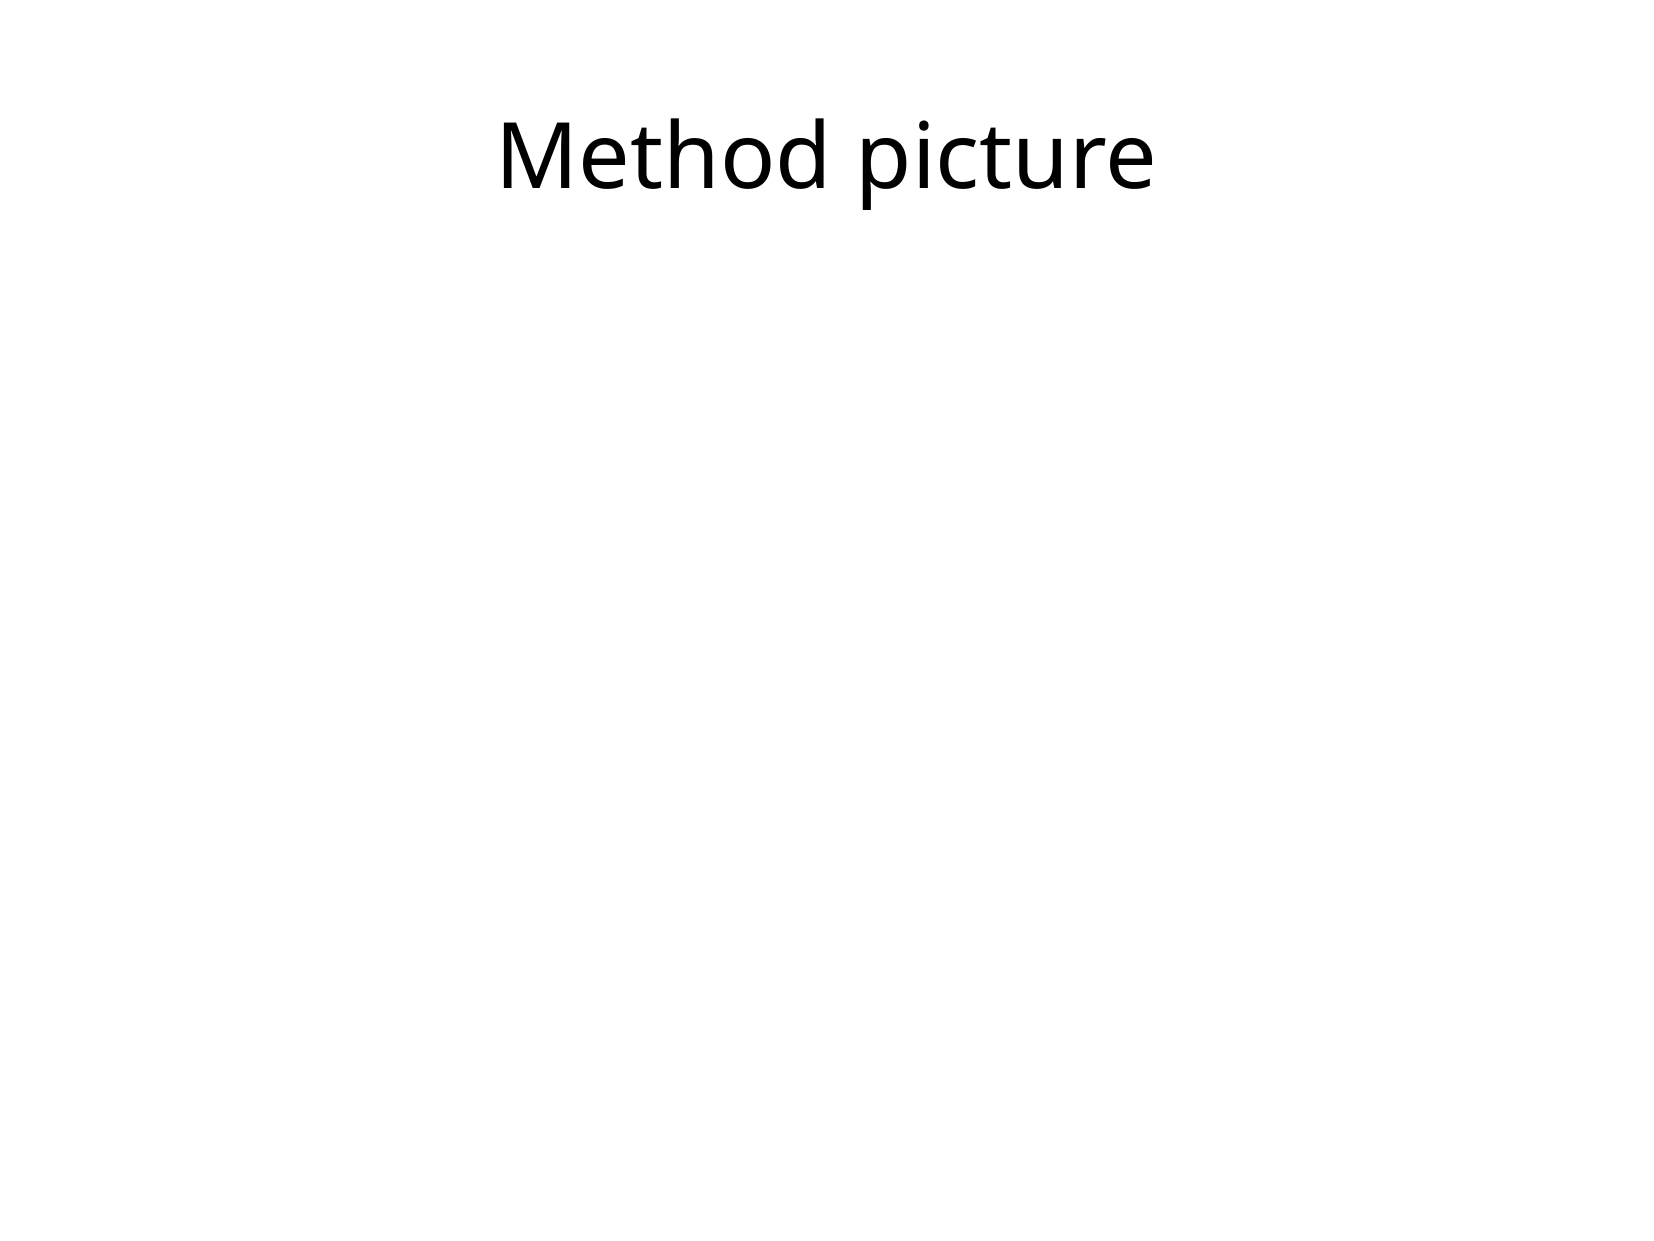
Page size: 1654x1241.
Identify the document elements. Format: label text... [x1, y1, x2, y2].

title Method picture [82, 49, 1571, 257]
